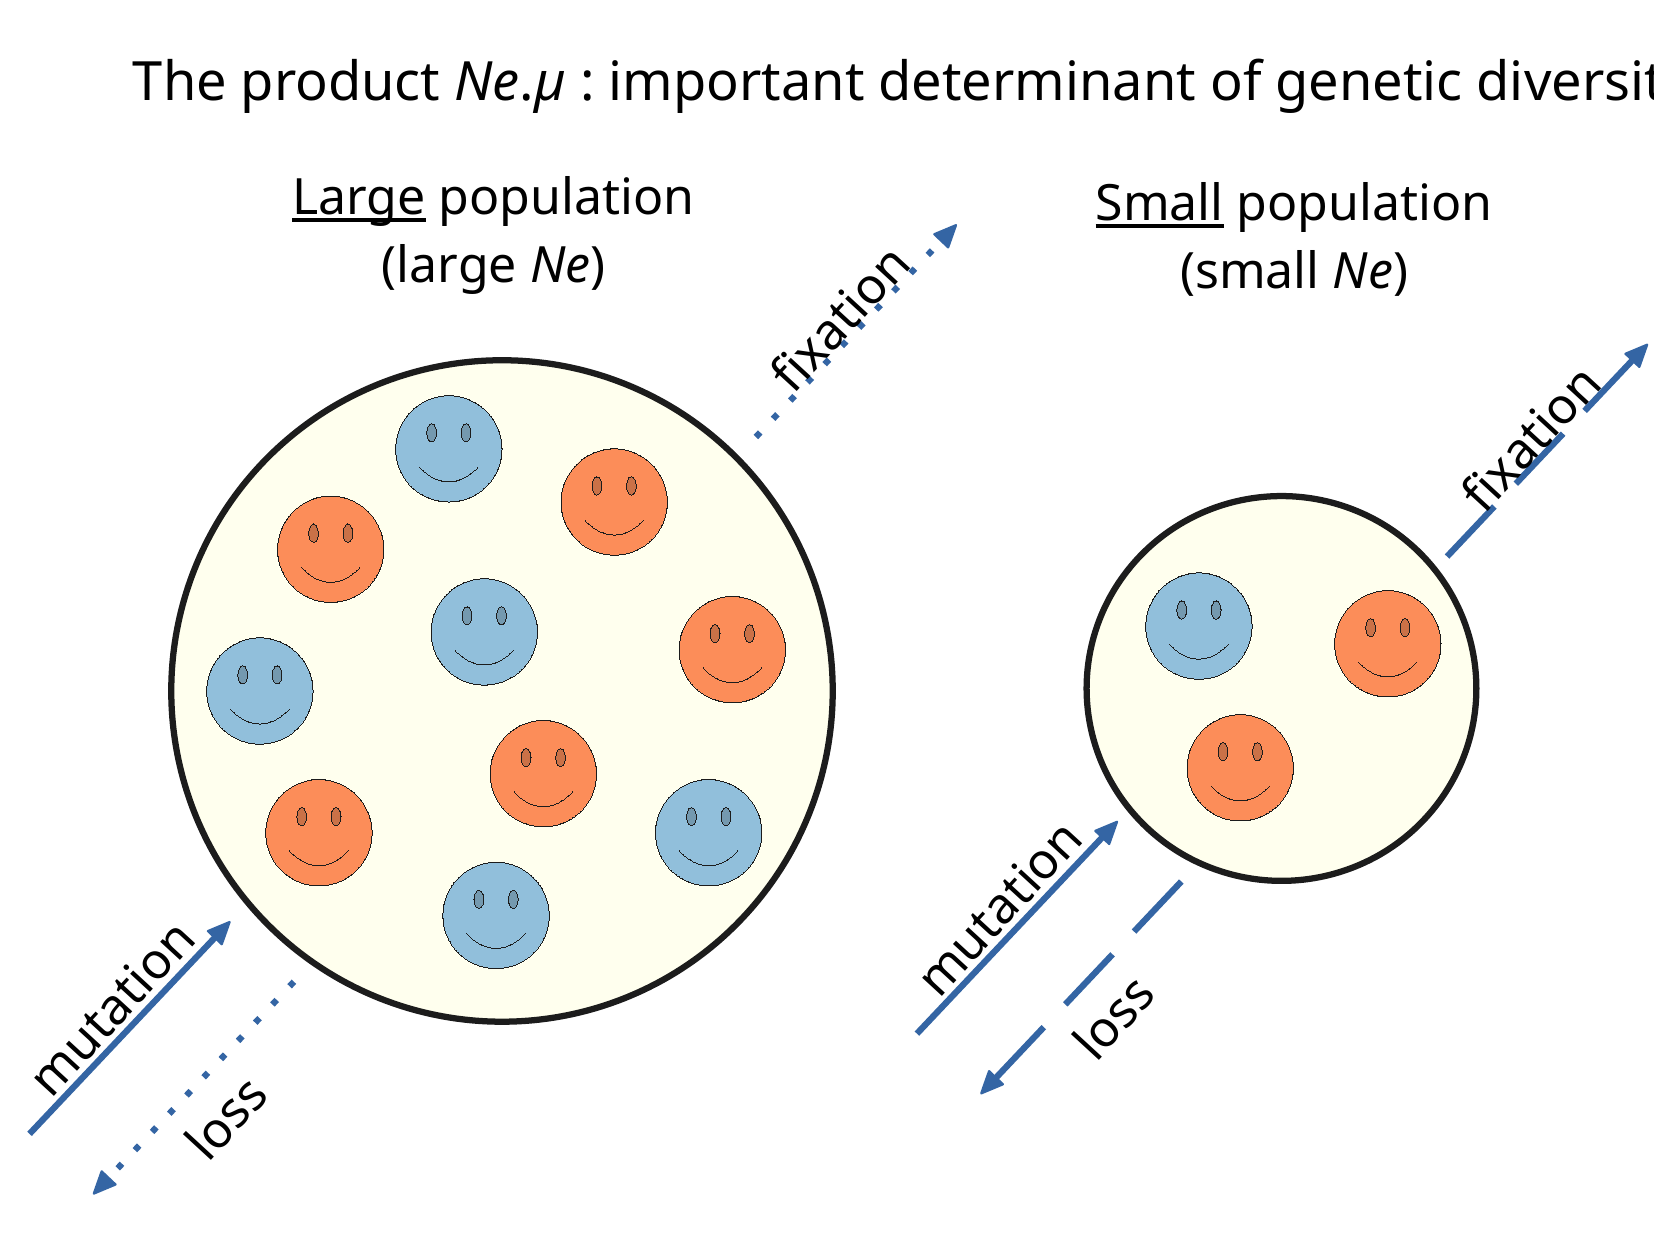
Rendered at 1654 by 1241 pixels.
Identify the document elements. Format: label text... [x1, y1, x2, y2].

text_box fixation [738, 225, 918, 412]
text_box The product Ne.µ : important determinant of genetic diversity [118, 35, 1589, 109]
text_box Small population (small Ne) [1080, 159, 1464, 282]
text_box Large population (large Ne) [277, 153, 675, 276]
text_box loss [153, 1045, 286, 1180]
text_box mutation [884, 805, 1086, 1016]
text_box fixation [1429, 345, 1609, 532]
text_box loss [1041, 944, 1173, 1080]
text_box [171, 360, 833, 1022]
text_box mutation [0, 905, 198, 1116]
text_box [1086, 496, 1477, 881]
